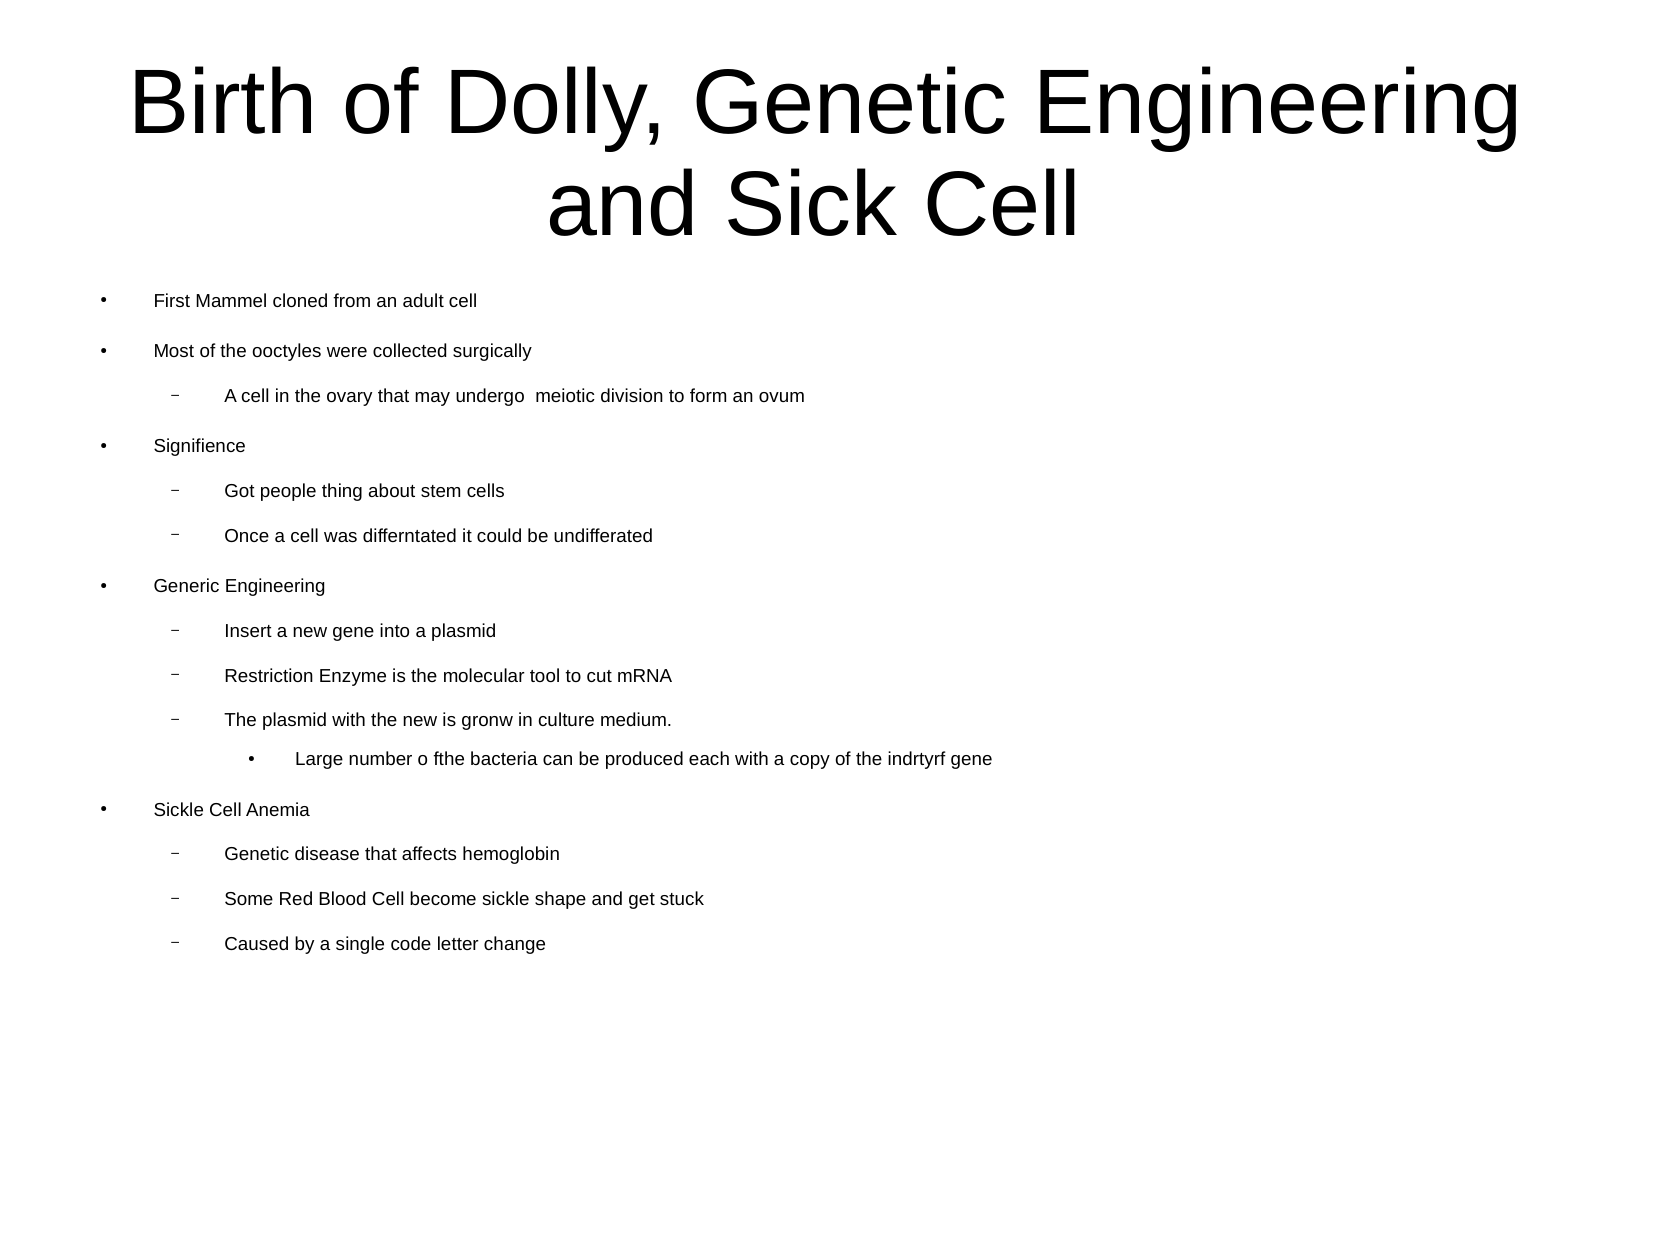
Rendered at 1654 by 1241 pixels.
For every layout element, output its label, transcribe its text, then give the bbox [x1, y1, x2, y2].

list First Mammel cloned from an adult cell Most of the ooctyles were collected surgically A cell in the ovary that may undergo meiotic division to form an ovum Signifience Got people thing about stem cells Once a cell was differntated it could be undifferated Generic Engineering Insert a new gene into a plasmid Restriction Enzyme is the molecular tool to cut mRNA The plasmid with the new is gronw in culture medium. Large number o fthe bacteria can be produced each with a copy of the indrtyrf gene Sickle Cell Anemia Genetic disease that affects hemoglobin Some Red Blood Cell become sickle shape and get stuck Caused by a single code letter change [82, 290, 1571, 1217]
title Birth of Dolly, Genetic Engineering and Sick Cell [82, 49, 1571, 257]
